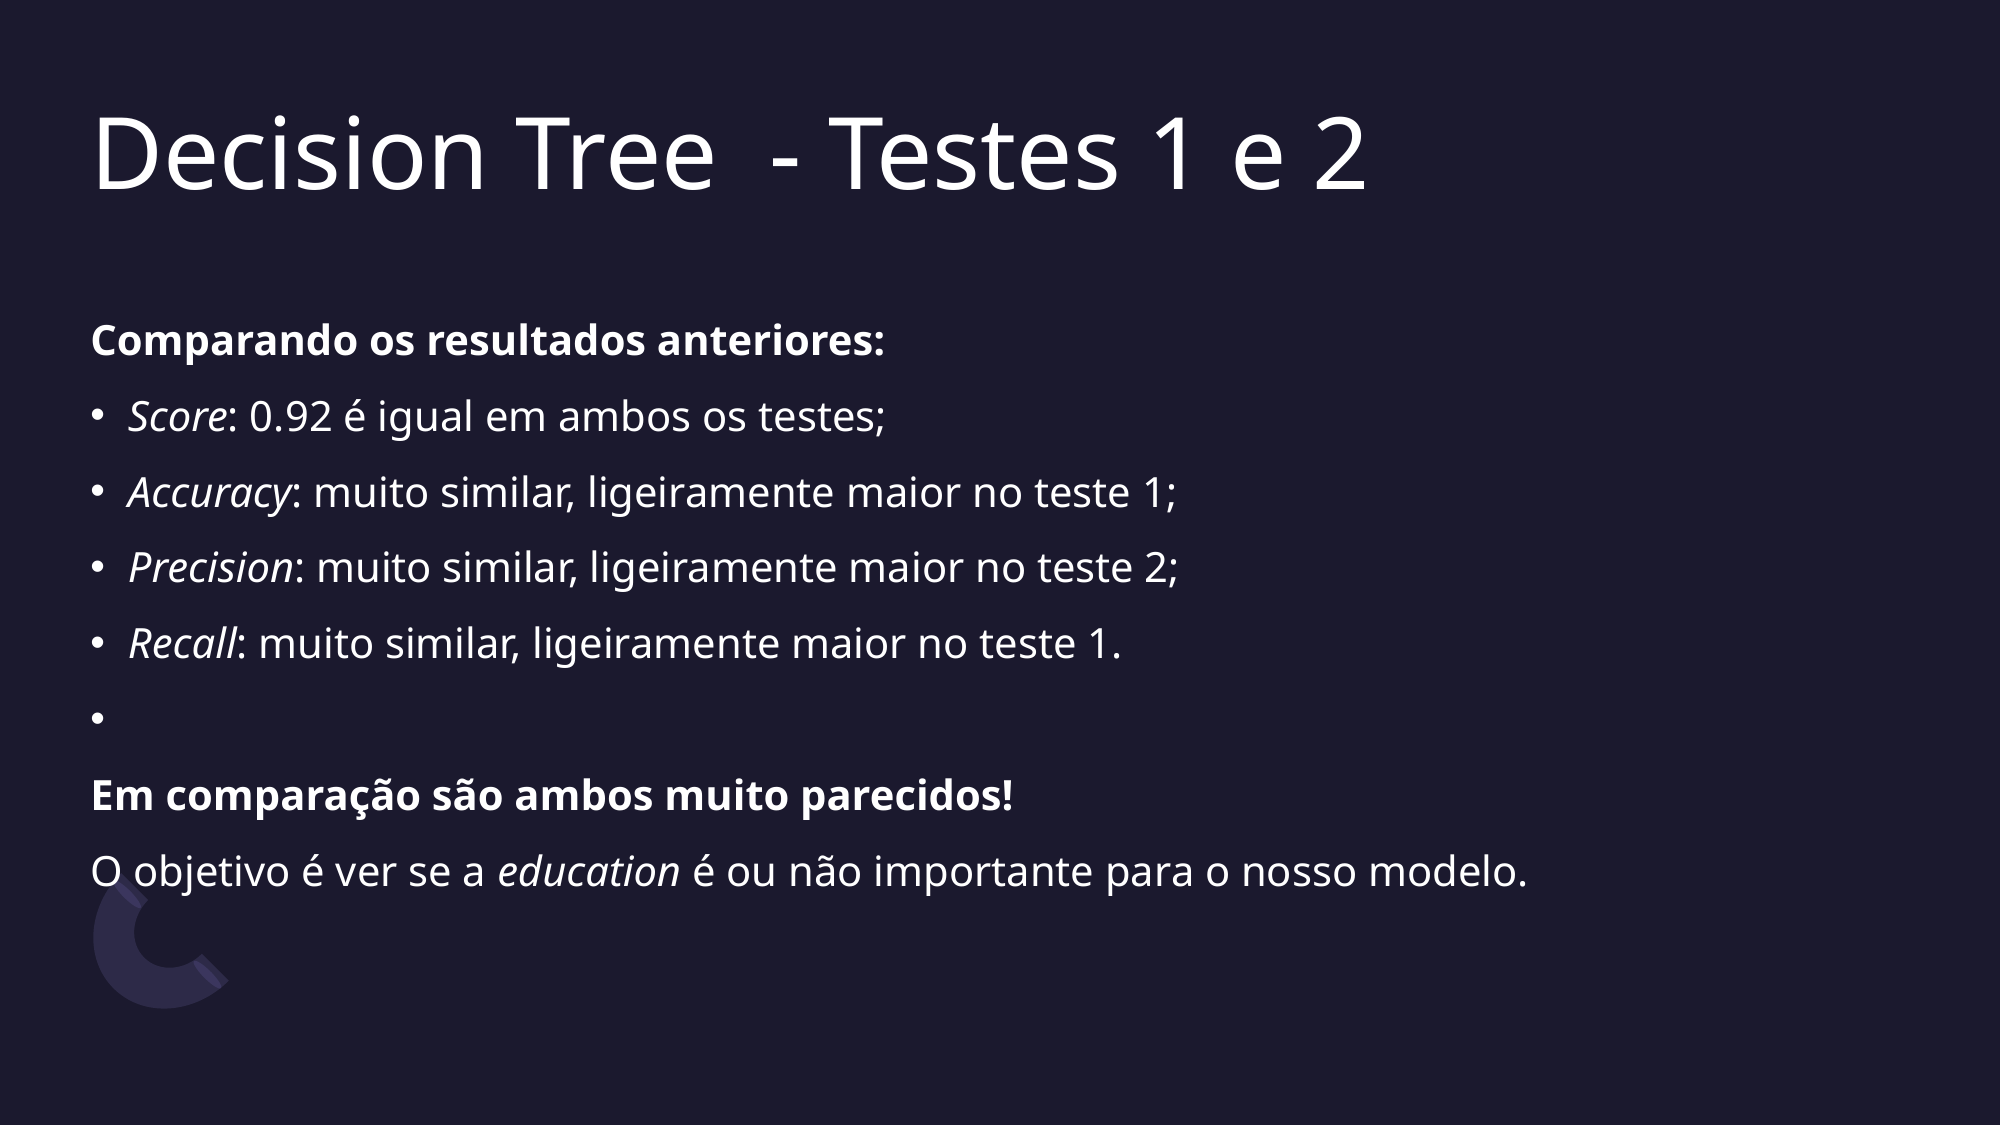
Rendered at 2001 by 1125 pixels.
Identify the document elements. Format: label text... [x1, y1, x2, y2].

title Decision Tree - Testes 1 e 2 [90, 90, 1910, 308]
list Comparando os resultados anteriores: Score: 0.92 é igual em ambos os testes; Accuracy: muito similar, ligeiramente maior no teste 1; Precision: muito similar, ligeiramente maior no teste 2; Recall: muito similar, ligeiramente maior no teste 1. Em comparação são ambos muito parecidos! O objetivo é ver se a education é ou não importante para o nosso modelo. [90, 308, 1910, 1000]
